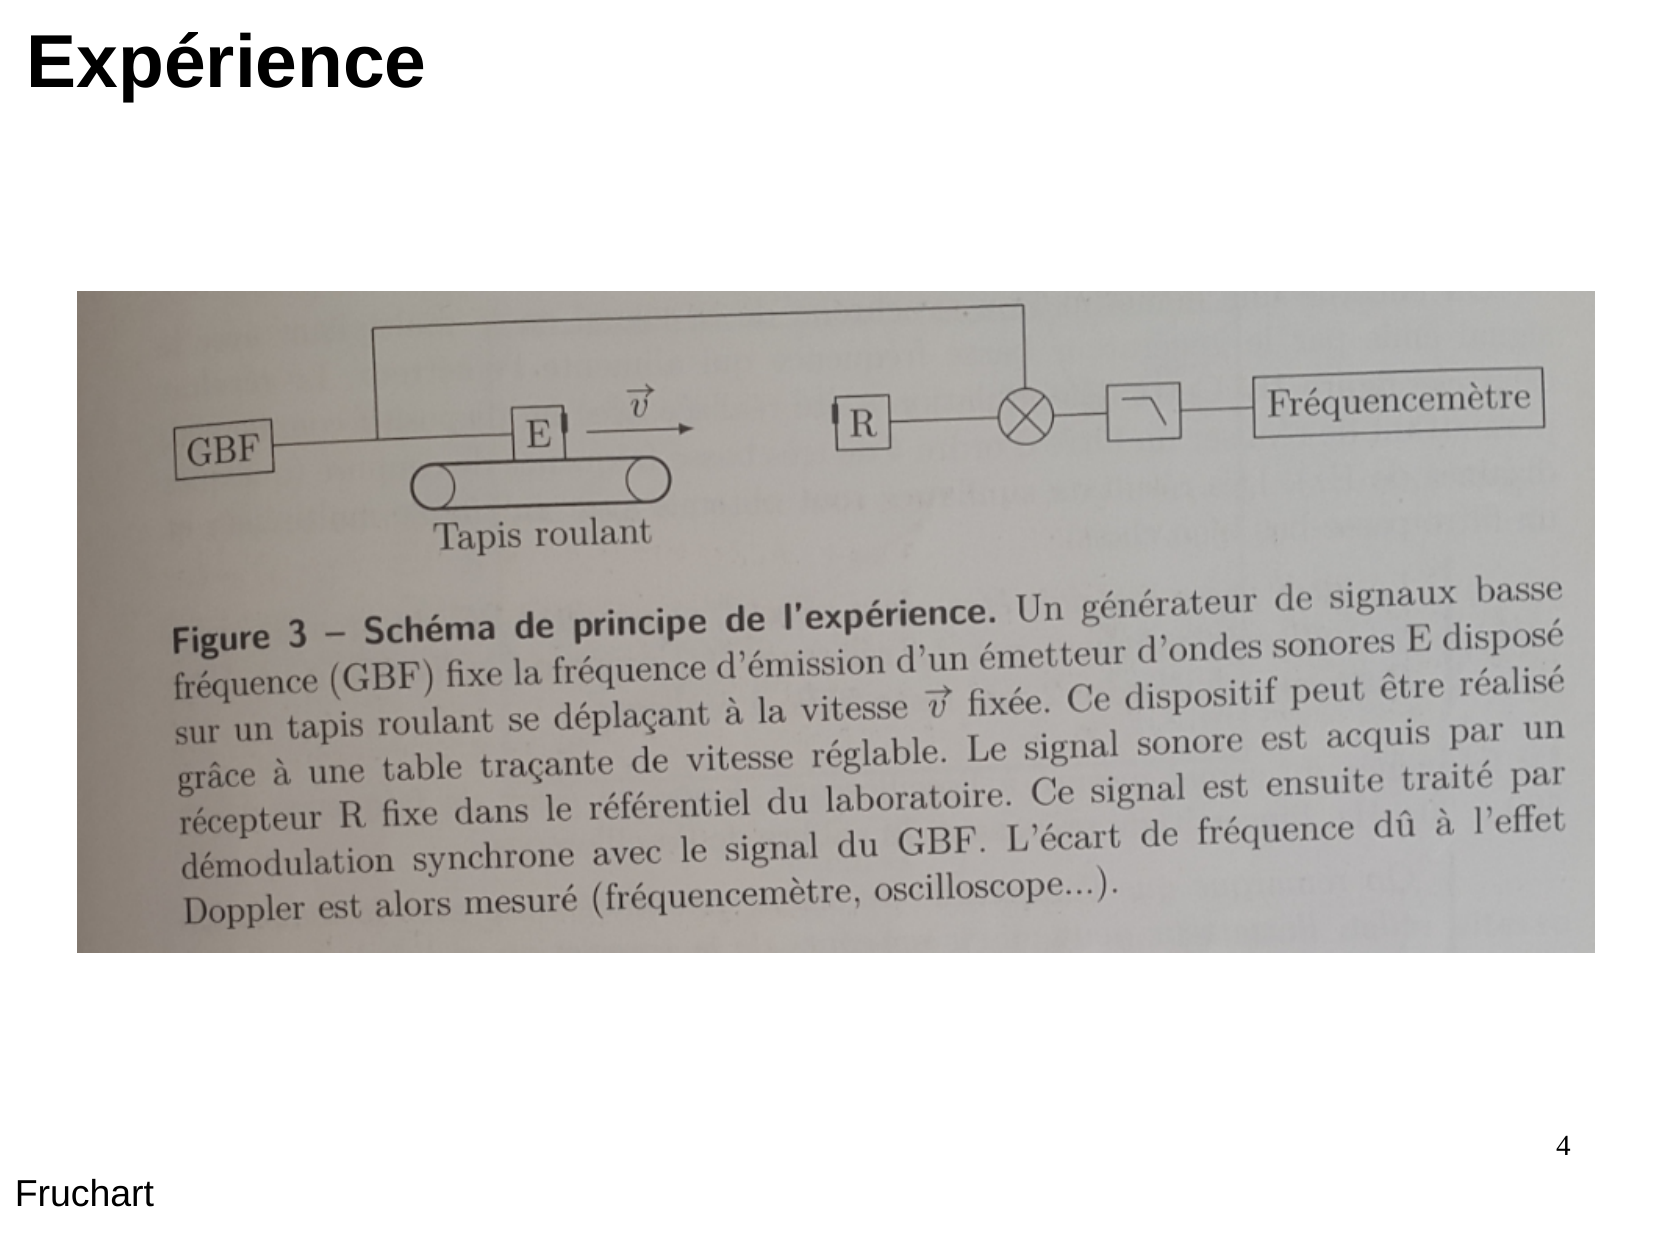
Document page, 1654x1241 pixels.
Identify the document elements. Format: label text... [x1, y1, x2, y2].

text_box Fruchart [0, 1164, 260, 1241]
picture [77, 291, 1595, 953]
text_box Expérience [11, 11, 697, 111]
